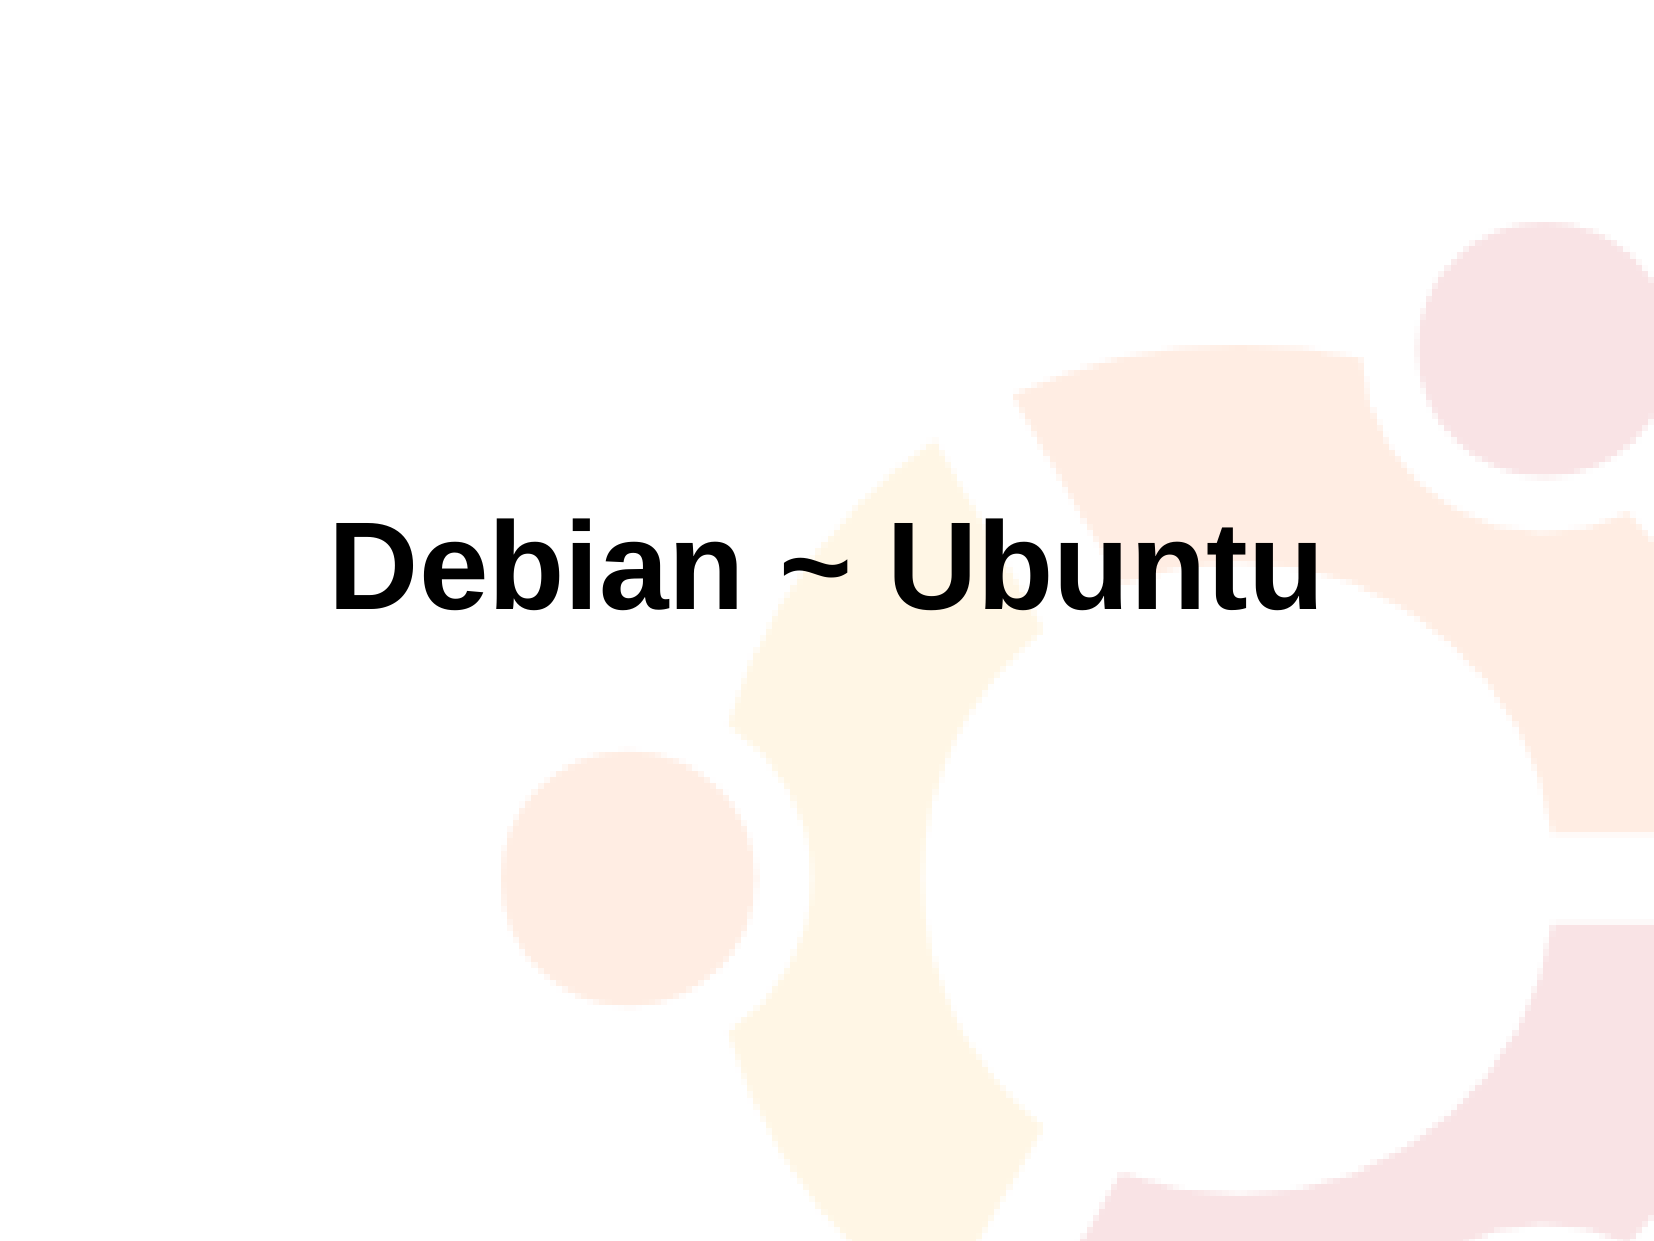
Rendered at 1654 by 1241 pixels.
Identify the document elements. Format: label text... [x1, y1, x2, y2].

title Debian ~ Ubuntu [82, 470, 1571, 663]
